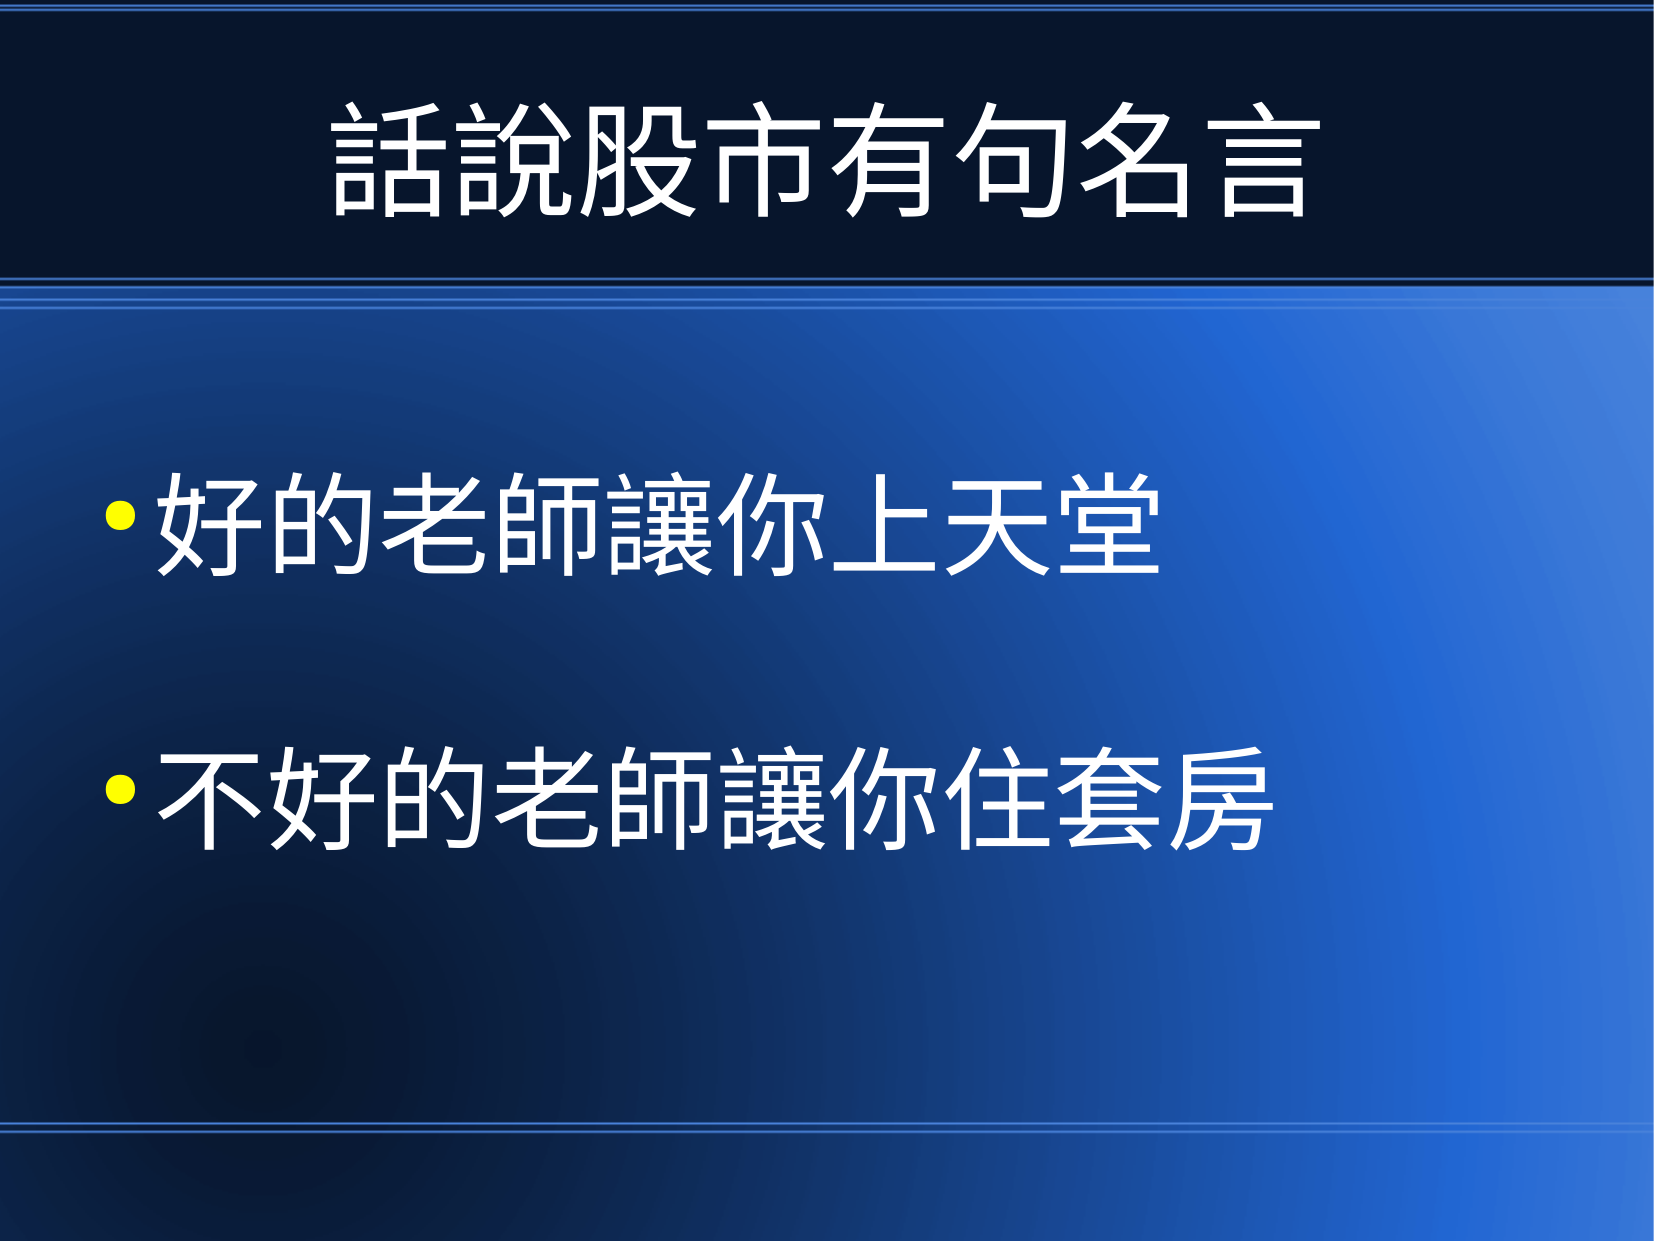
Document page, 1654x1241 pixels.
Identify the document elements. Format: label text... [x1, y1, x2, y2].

list 好的老師讓你上天堂 不好的老師讓你住套房 [82, 355, 1571, 1241]
title 話說股市有句名言 [82, 49, 1571, 257]
picture [0, 0, 1654, 1241]
